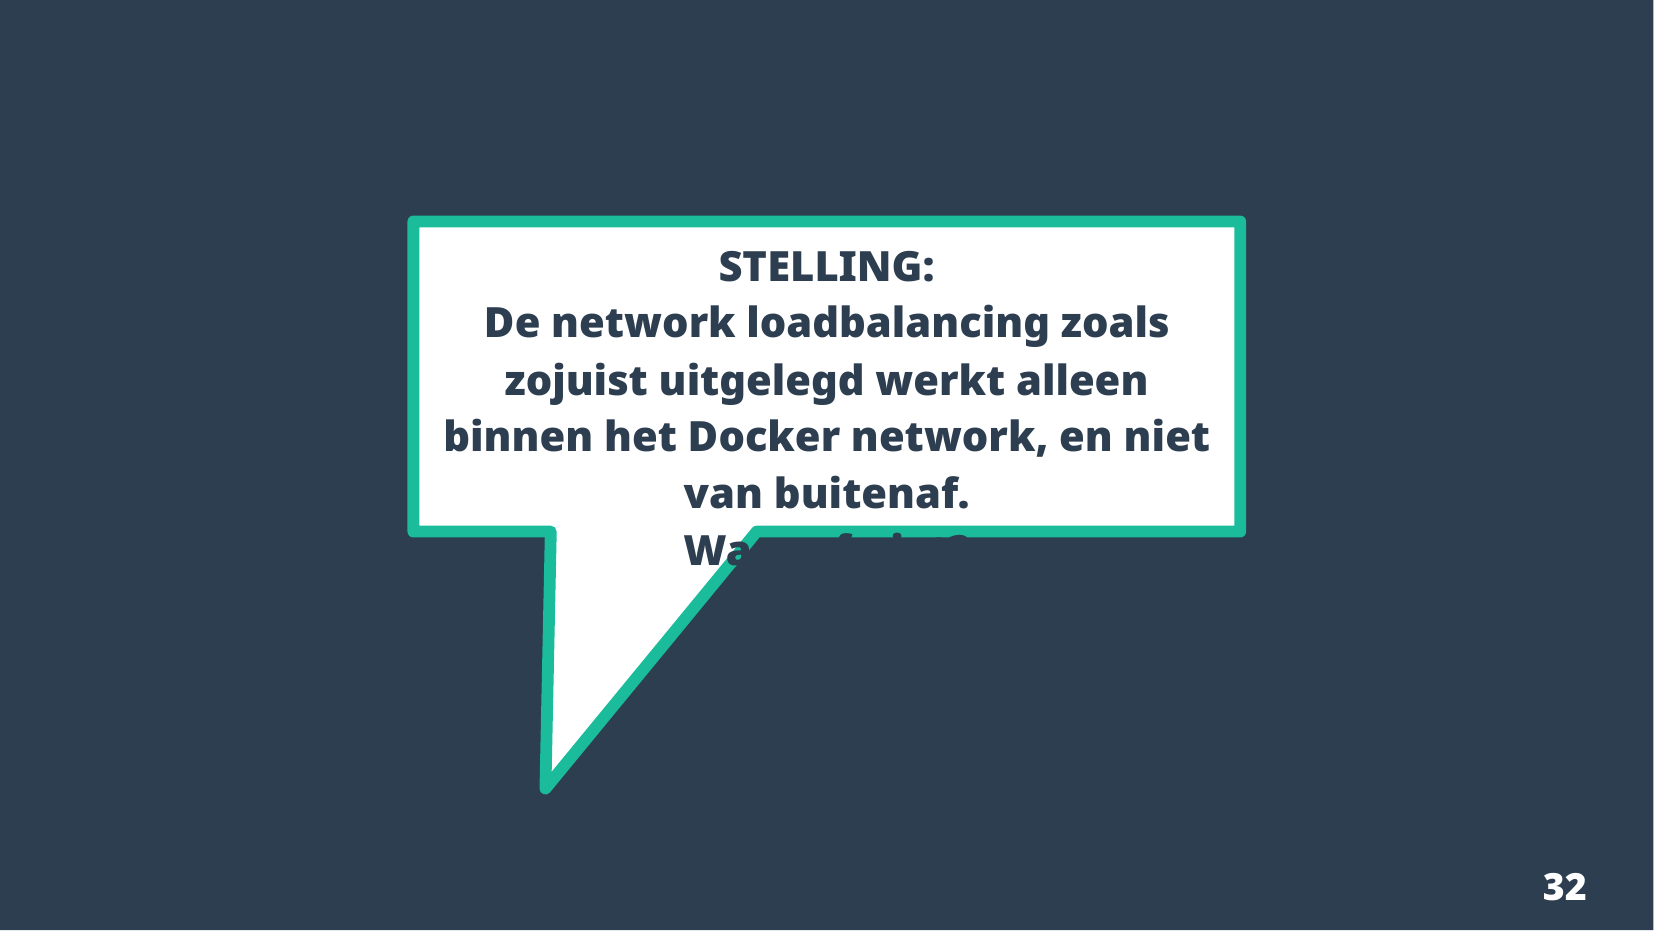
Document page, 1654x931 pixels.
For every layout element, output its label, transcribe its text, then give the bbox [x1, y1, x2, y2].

title STELLING: De network loadbalancing zoals zojuist uitgelegd werkt alleen binnen het Docker network, en niet van buitenaf. Waar of niet? [442, 236, 1211, 502]
